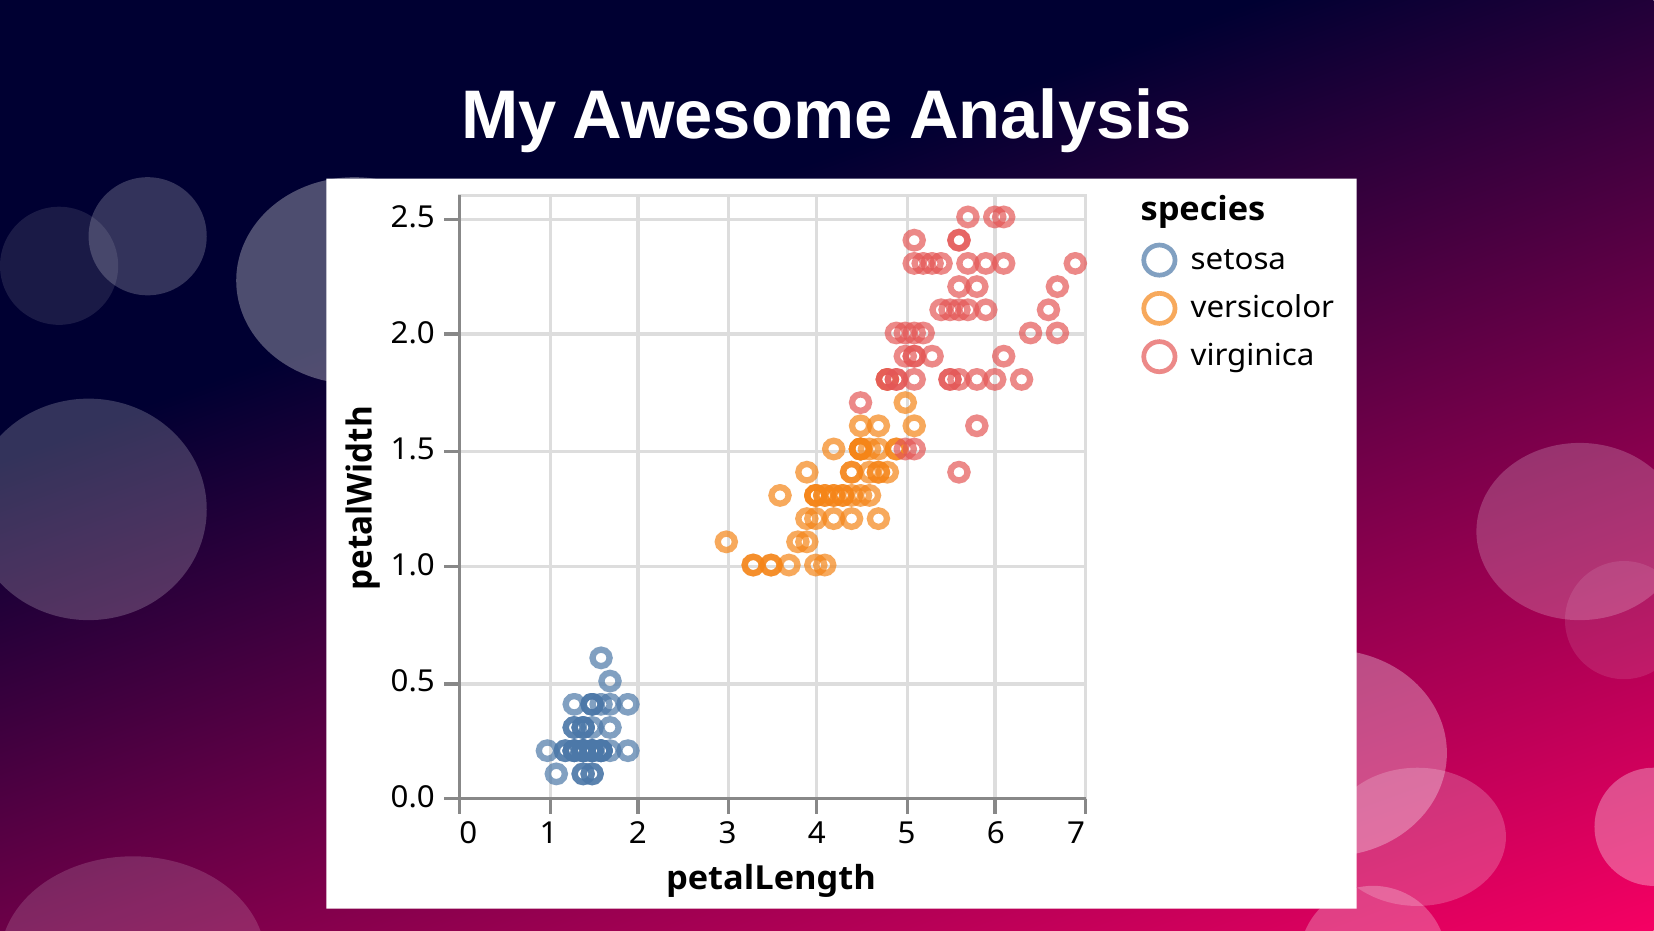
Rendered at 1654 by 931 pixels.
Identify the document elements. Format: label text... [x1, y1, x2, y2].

title My Awesome Analysis [82, 37, 1571, 193]
picture [324, 177, 1359, 911]
